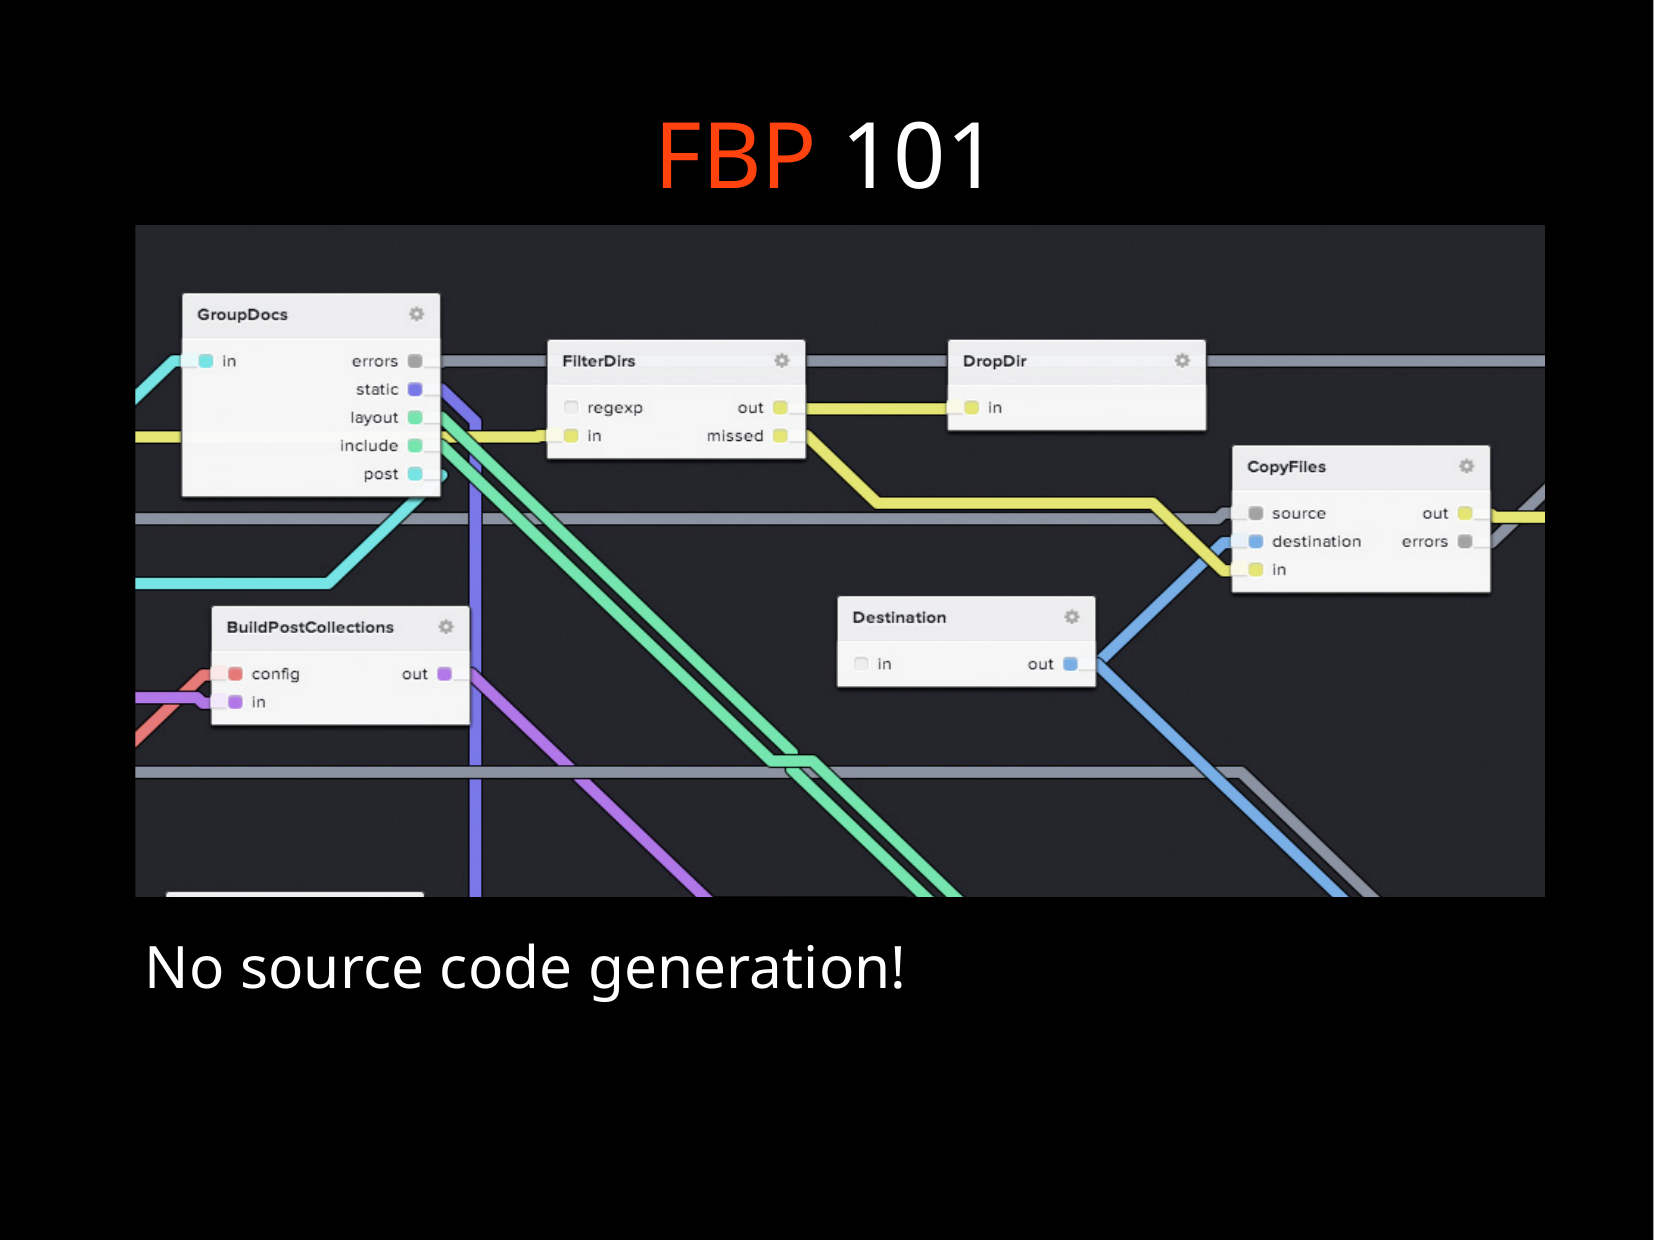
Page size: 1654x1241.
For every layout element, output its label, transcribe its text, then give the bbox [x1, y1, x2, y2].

title FBP 101 [82, 49, 1571, 257]
picture [134, 225, 1546, 897]
list No source code generation! [82, 290, 1571, 1010]
